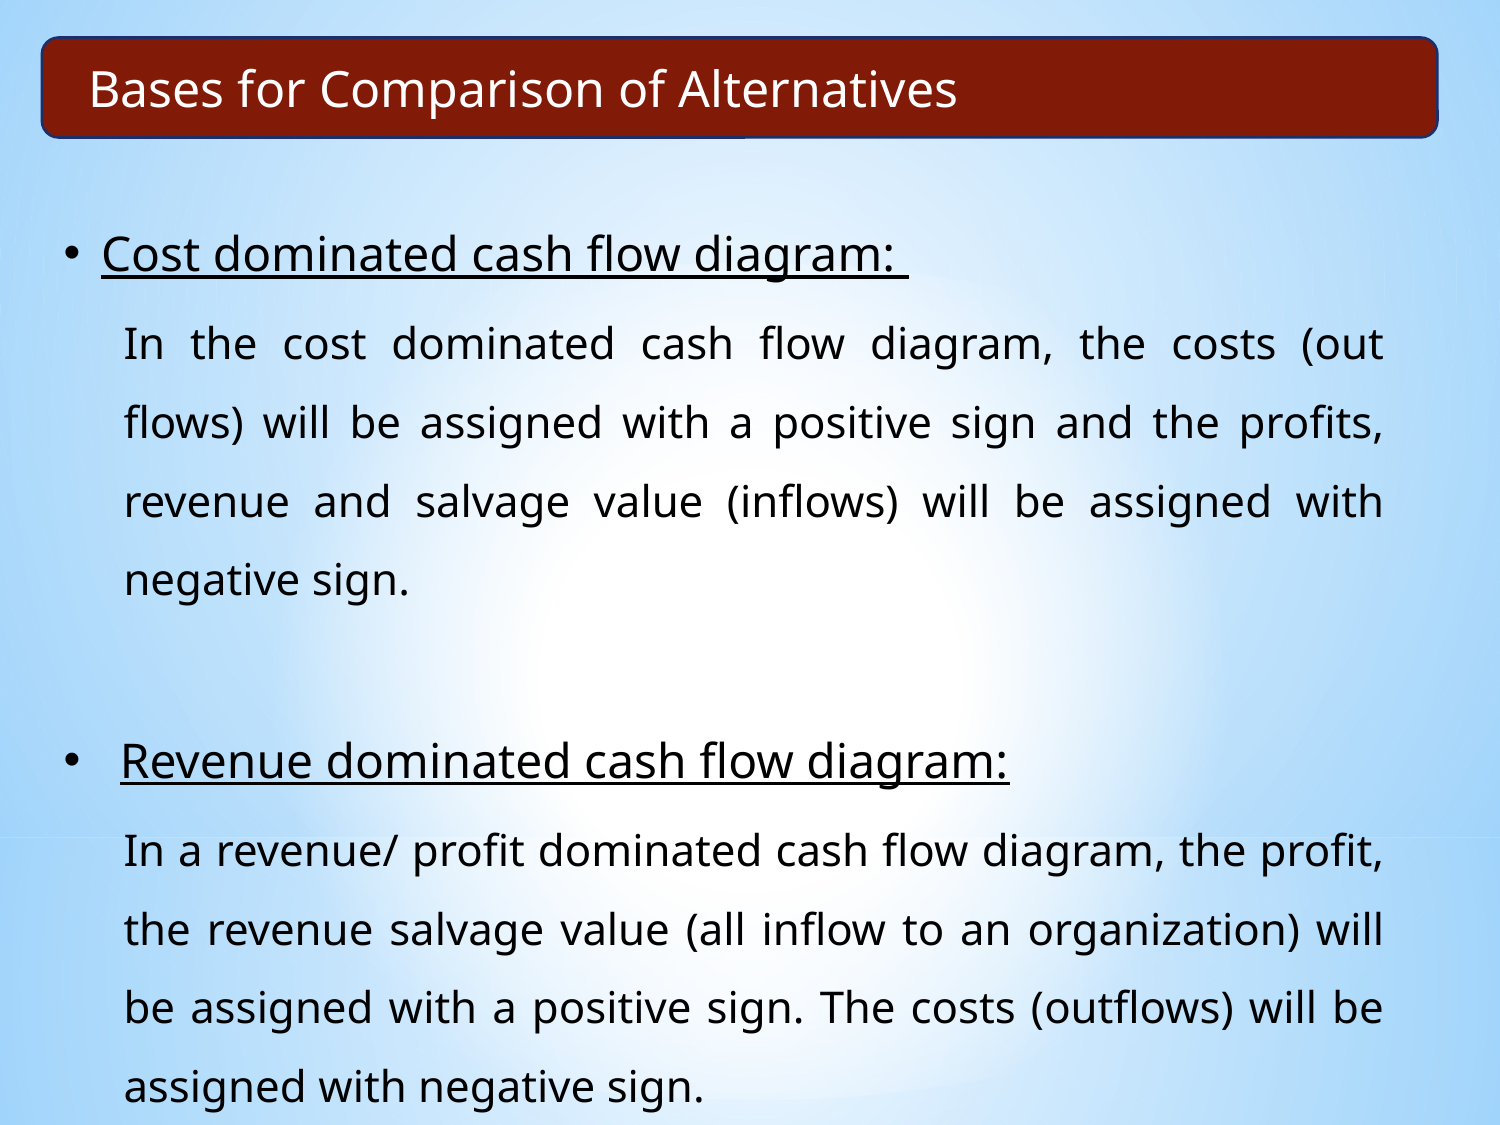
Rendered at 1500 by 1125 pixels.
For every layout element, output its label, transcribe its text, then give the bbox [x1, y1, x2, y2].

title Bases for Comparison of Alternatives [73, 50, 1403, 138]
text_box [41, 37, 1438, 138]
text_box Cost dominated cash flow diagram: In the cost dominated cash flow diagram, the costs (out flows) will be assigned with a positive sign and the profits, revenue and salvage value (inflows) will be assigned with negative sign. Revenue dominated cash flow diagram: In a revenue/ profit dominated cash flow diagram, the profit, the revenue salvage value (all inflow to an organization) will be assigned with a positive sign. The costs (outflows) will be assigned with negative sign. [24, 187, 1400, 1025]
